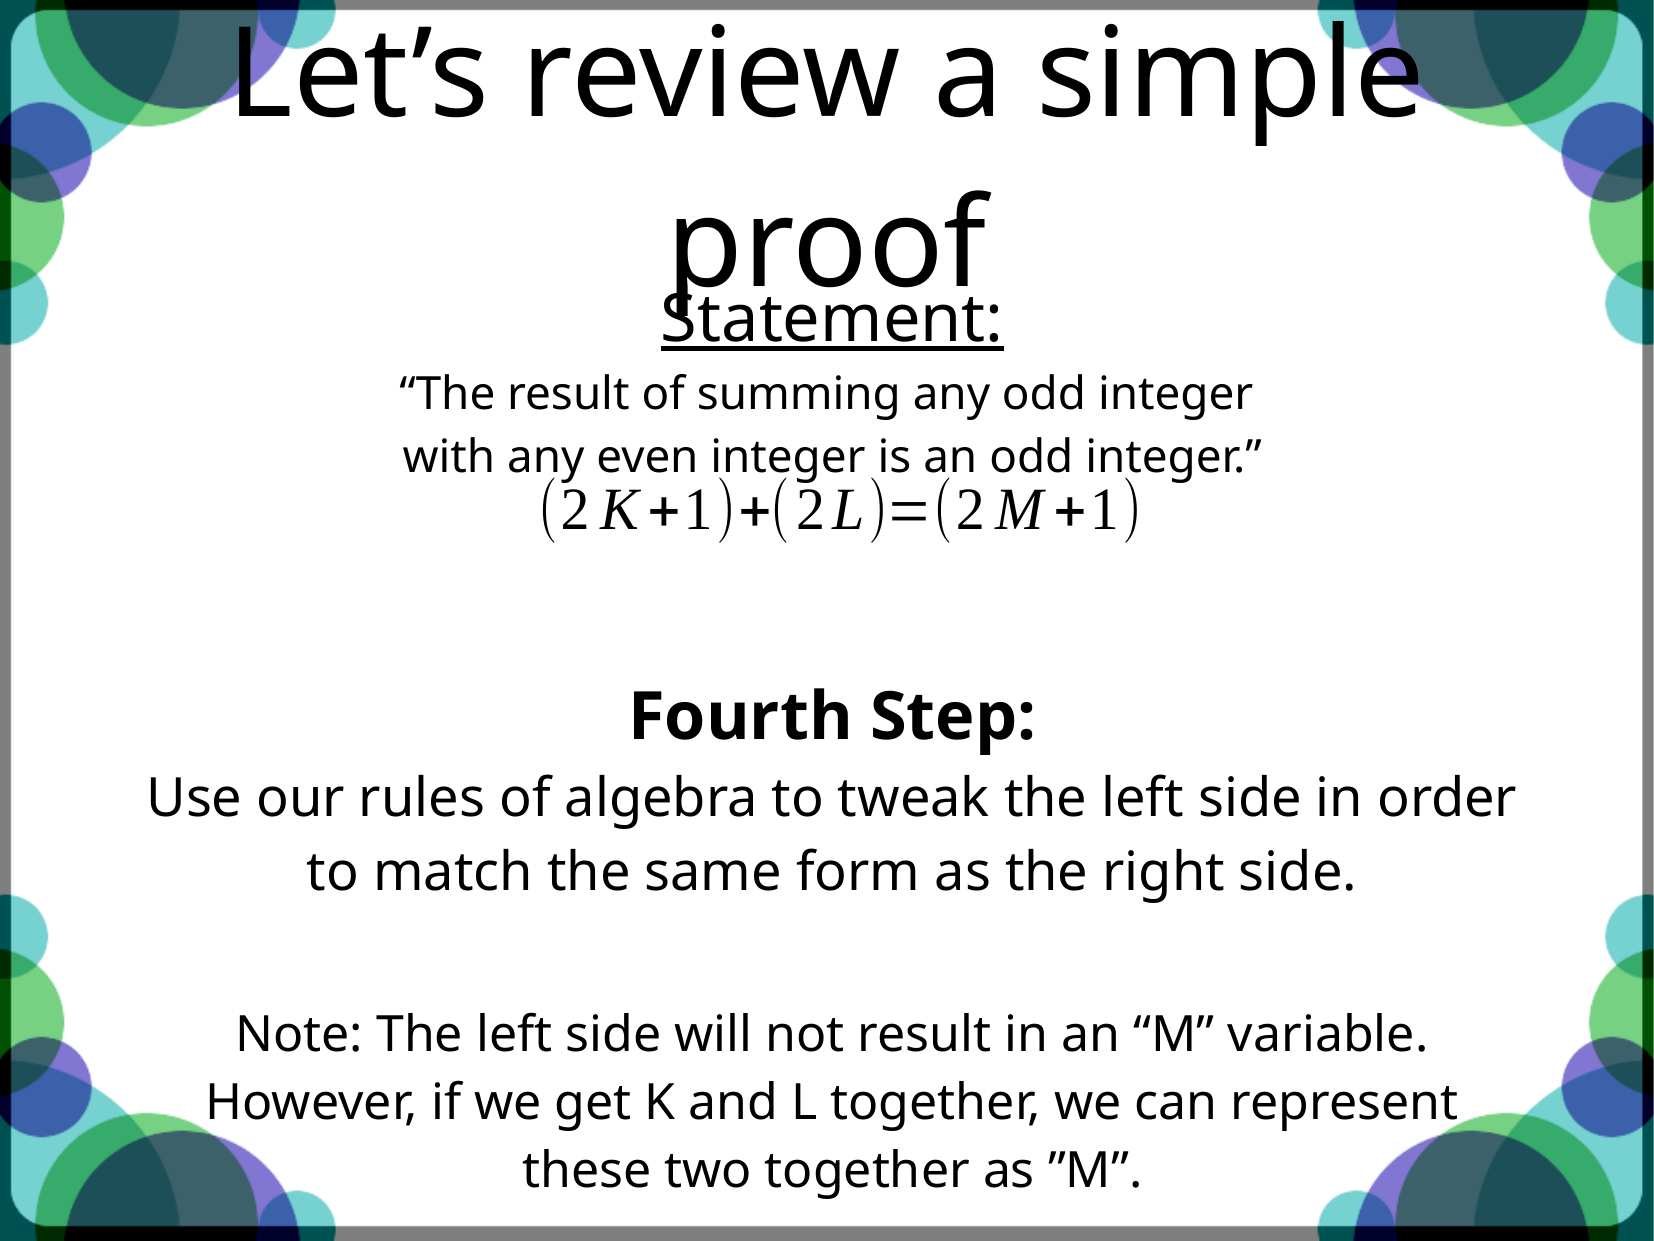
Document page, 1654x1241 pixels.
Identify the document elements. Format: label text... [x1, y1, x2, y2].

title Let’s review a simple proof [82, 49, 1571, 257]
chart [524, 473, 1156, 546]
text_box Statement: “The result of summing any odd integer with any even integer is an odd integer.” Fourth Step: Use our rules of algebra to tweak the left side in order to match the same form as the right side. Note: The left side will not result in an “M” variable. However, if we get K and L together, we can represent these two together as ”M”. [135, 270, 1531, 1037]
picture [0, 0, 1654, 1241]
